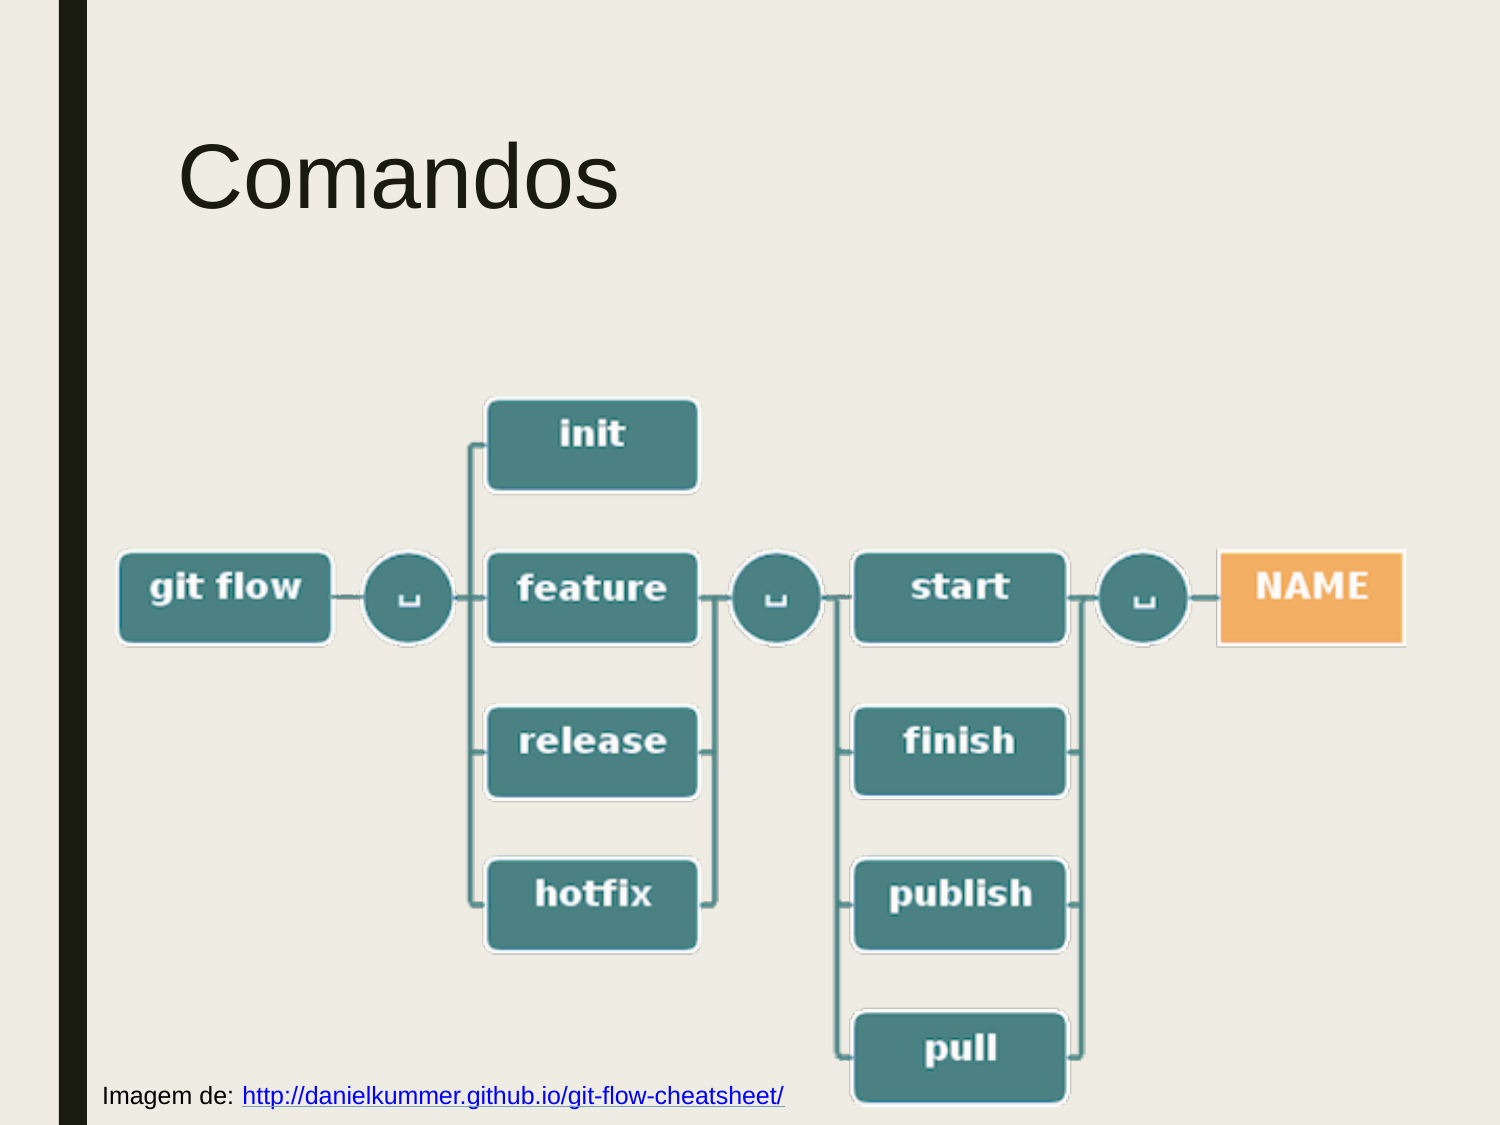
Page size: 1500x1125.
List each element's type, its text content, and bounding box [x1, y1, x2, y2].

text_box [114, 395, 1407, 1107]
title Comandos [174, 114, 623, 305]
text_box Imagem de: http://danielkummer.github.io/git-flow-cheatsheet/ [99, 1077, 787, 1110]
